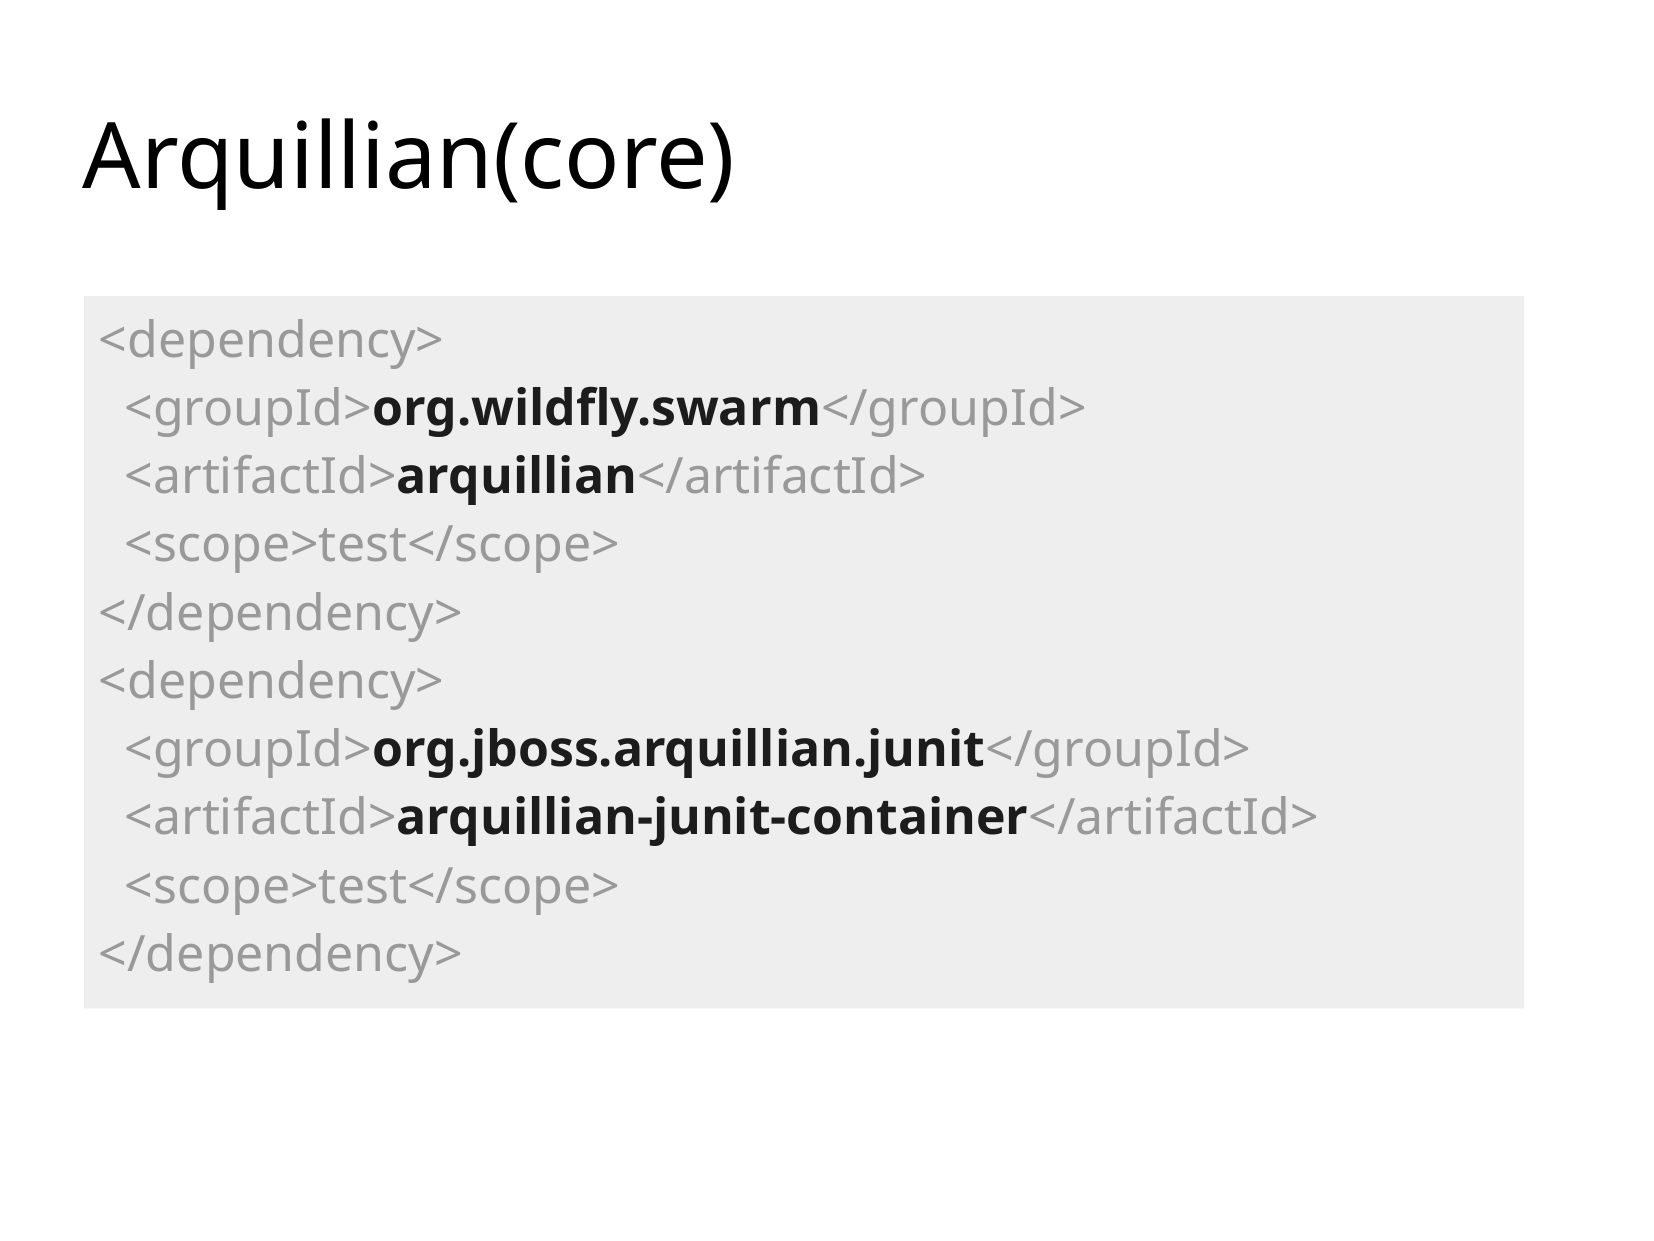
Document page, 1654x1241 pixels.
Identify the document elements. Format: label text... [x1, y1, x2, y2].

title Arquillian(core) [82, 49, 1571, 257]
text_box <dependency> <groupId>org.wildfly.swarm</groupId> <artifactId>arquillian</artifactId> <scope>test</scope> </dependency> <dependency> <groupId>org.jboss.arquillian.junit</groupId> <artifactId>arquillian-junit-container</artifactId> <scope>test</scope> </dependency> [84, 296, 1525, 1009]
